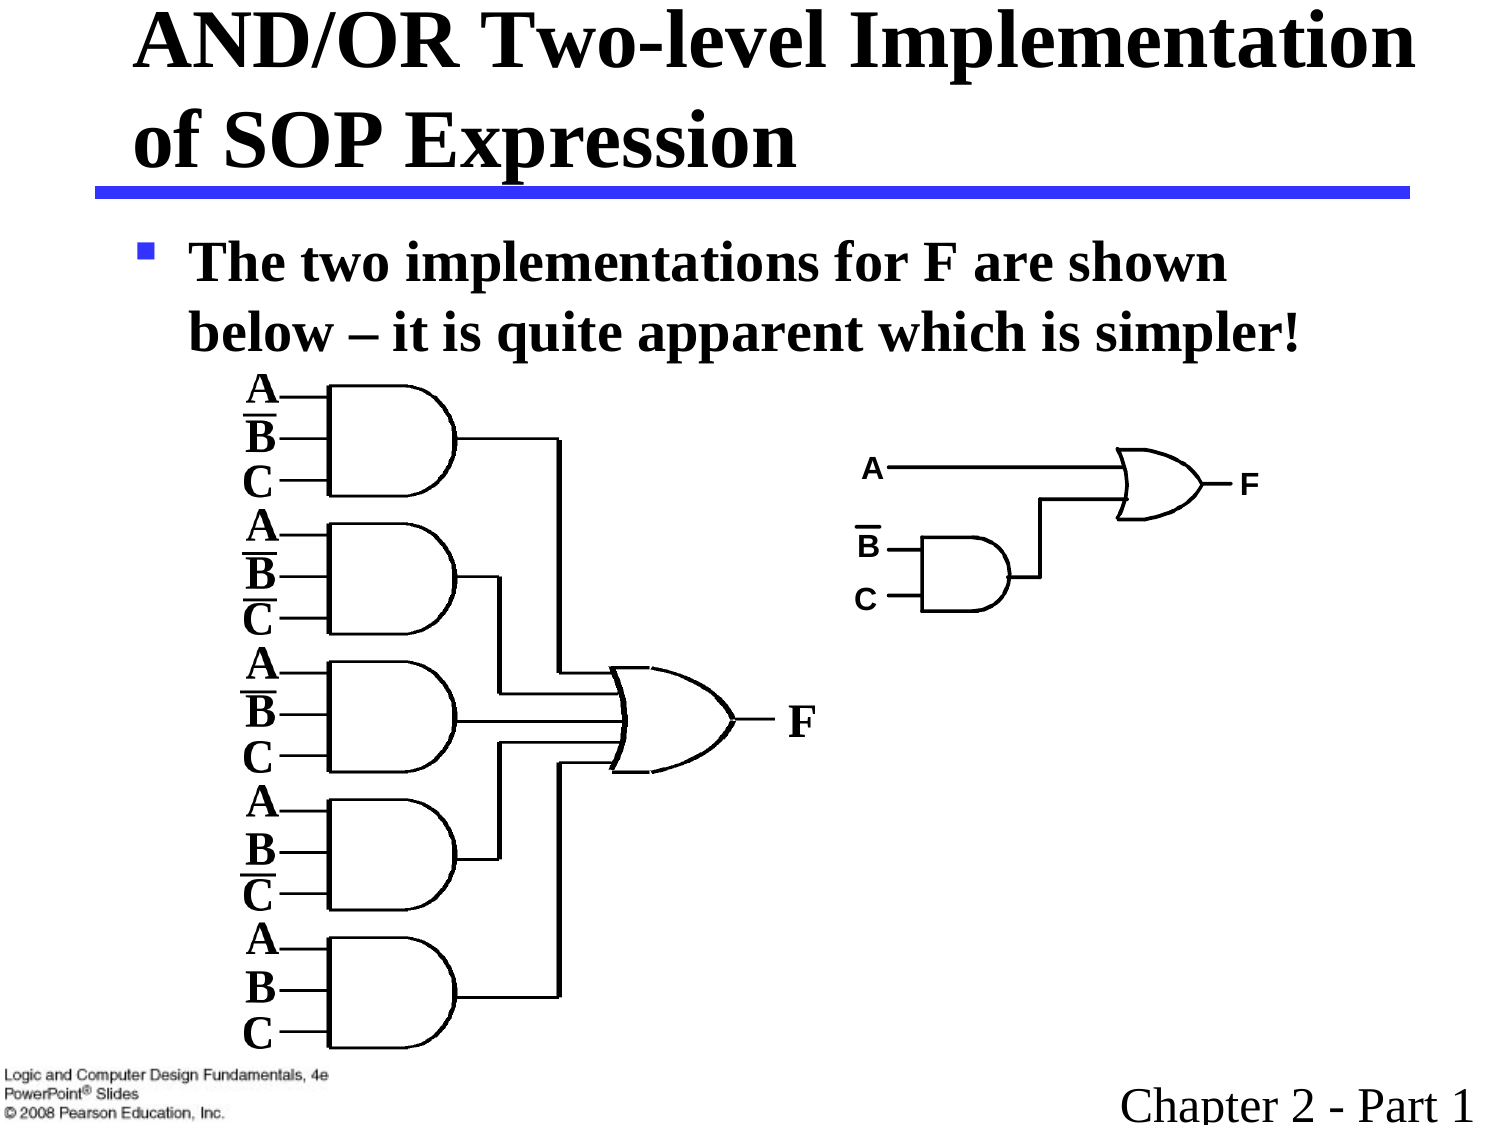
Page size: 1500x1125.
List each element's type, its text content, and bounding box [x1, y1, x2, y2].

picture [4, 1066, 329, 1123]
title AND/OR Two-level Implementation of SOP Expression [117, 0, 1500, 192]
list The two implementations for F are shown below – it is quite apparent which is simpler! [117, 215, 1393, 1041]
chart [90, 375, 1298, 1051]
